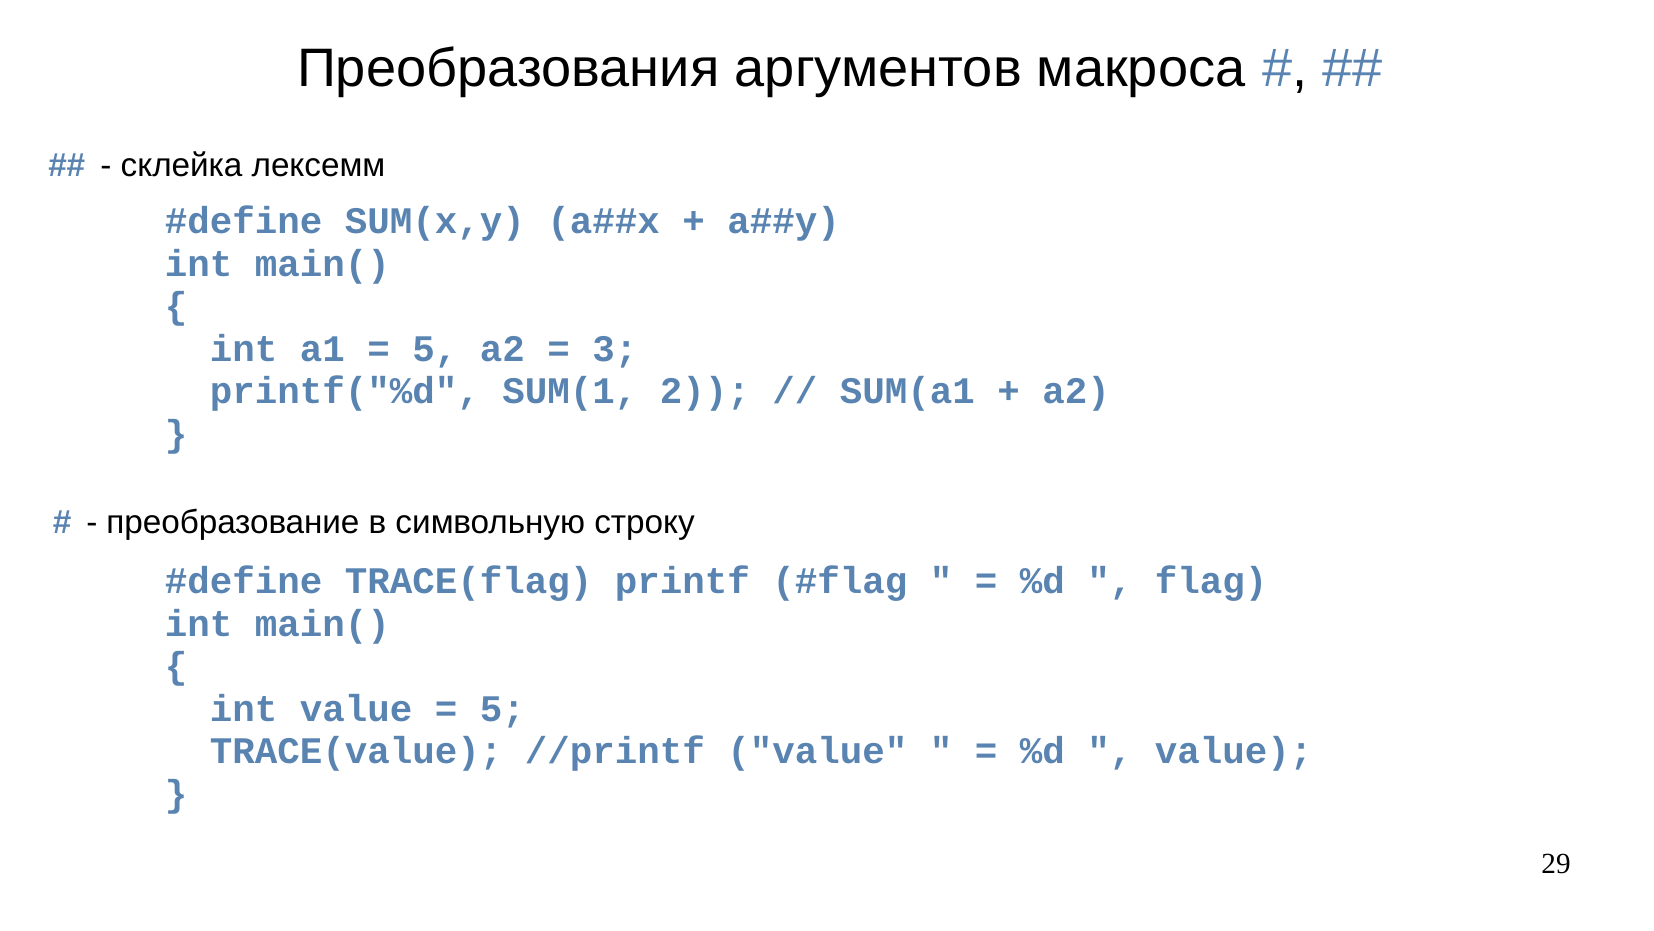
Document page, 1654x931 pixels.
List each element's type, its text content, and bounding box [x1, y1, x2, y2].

text_box # - преобразование в символьную строку [38, 477, 1456, 556]
text_box #define TRACE(flag) printf (#flag " = %d ", flag) int main() { int value = 5; TRACE(value); //printf ("value" " = %d ", value); } [150, 555, 1576, 826]
text_box Преобразования аргументов макроса #, ## [60, 30, 1621, 120]
text_box ## - склейка лексемм [33, 120, 1654, 196]
text_box #define SUM(x,y) (a##x + a##y) int main() { int a1 = 5, a2 = 3; printf("%d", SUM(1, 2)); // SUM(a1 + a2) } [150, 195, 1576, 511]
